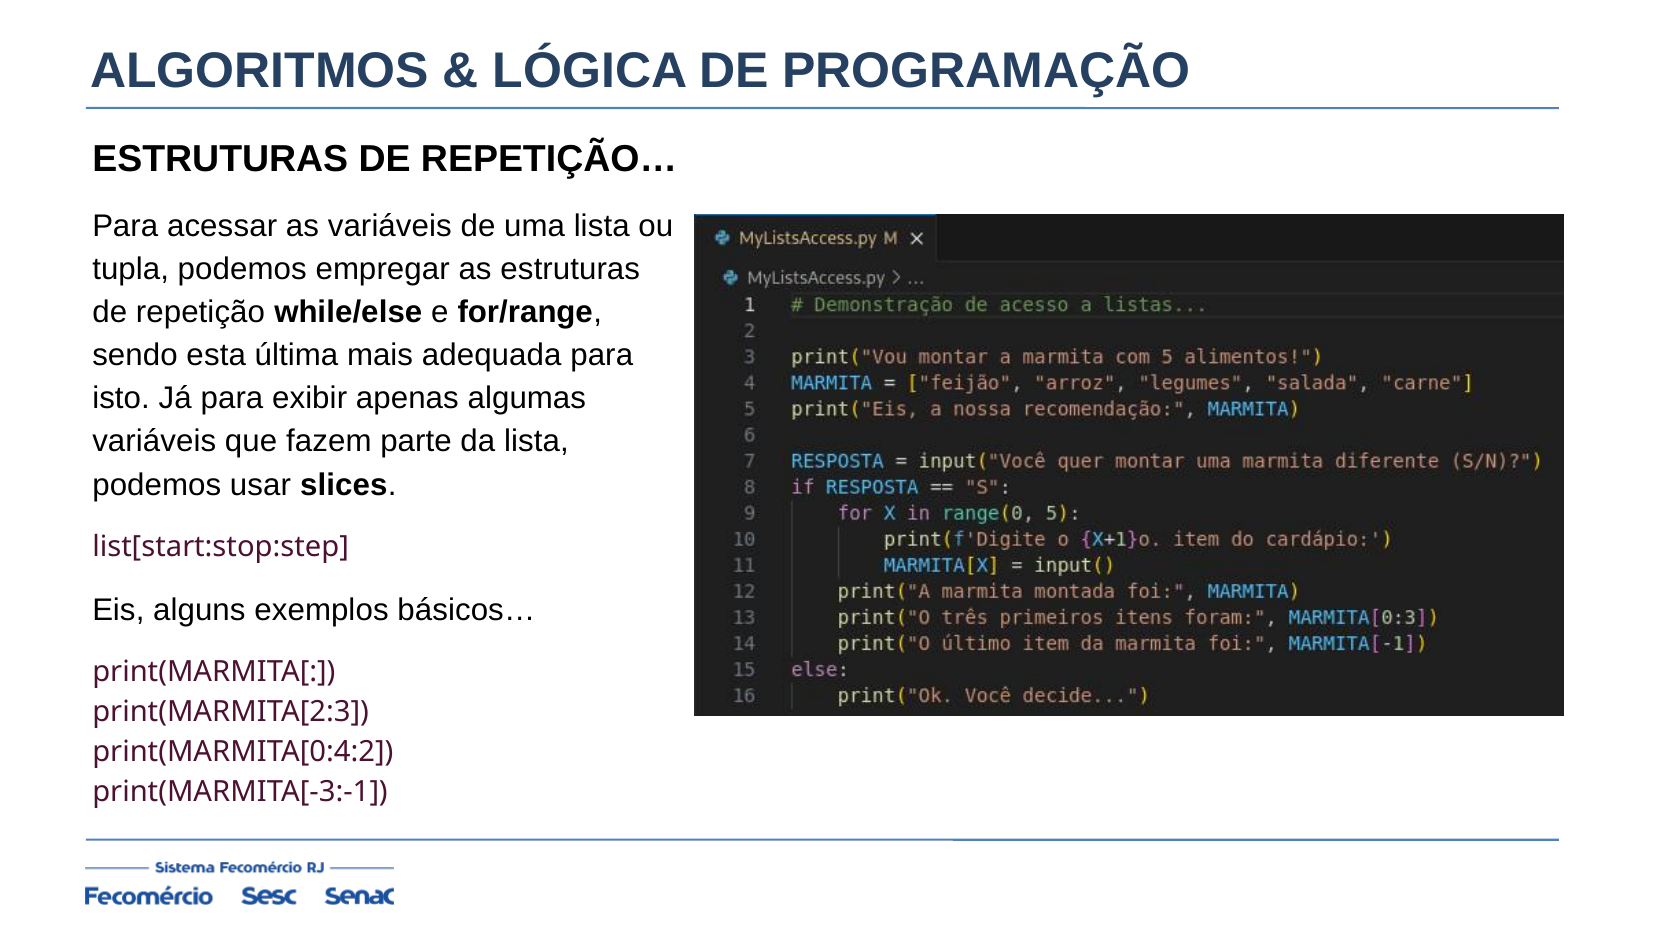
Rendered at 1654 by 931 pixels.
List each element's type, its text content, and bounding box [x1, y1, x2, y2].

text_box ESTRUTURAS DE REPETIÇÃO… Para acessar as variáveis de uma lista ou tupla, podemos empregar as estruturas de repetição while/else e for/range, sendo esta última mais adequada para isto. Já para exibir apenas algumas variáveis que fazem parte da lista, podemos usar slices. list[start:stop:step] Eis, alguns exemplos básicos… print(MARMITA[:]) print(MARMITA[2:3]) print(MARMITA[0:4:2]) print(MARMITA[-3:-1]) [77, 112, 695, 836]
picture [694, 214, 1564, 716]
picture [62, 845, 416, 921]
text_box ALGORITMOS & LÓGICA DE PROGRAMAÇÃO [90, 32, 1564, 104]
